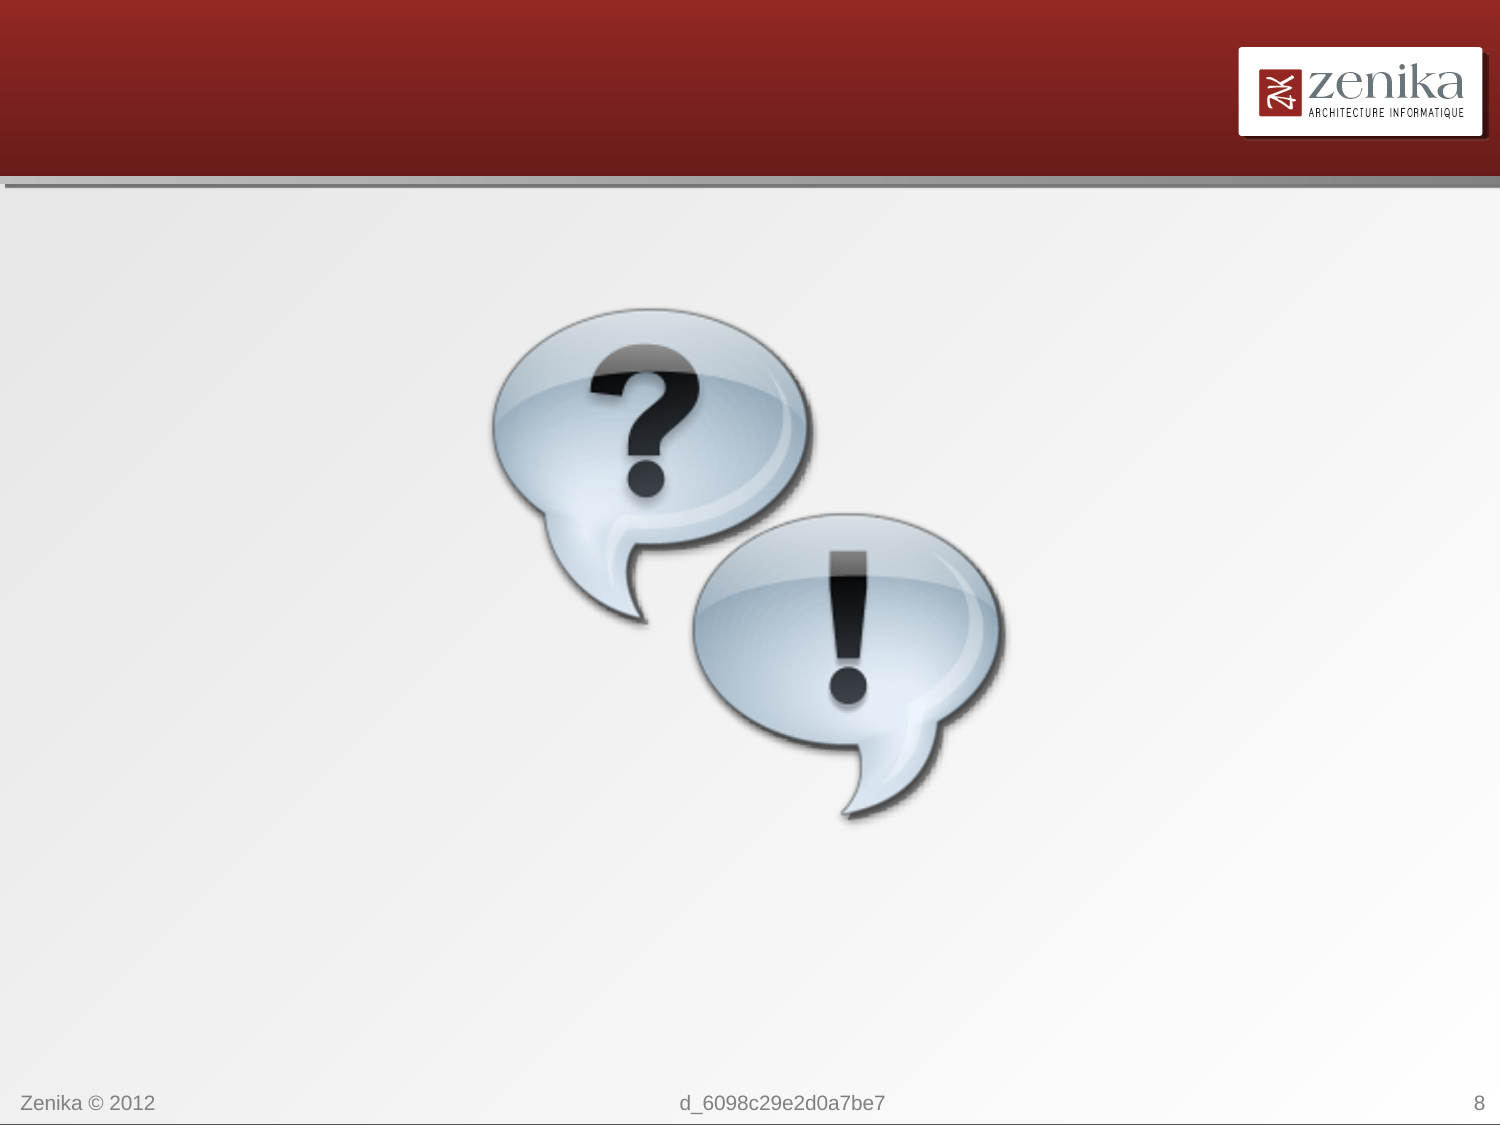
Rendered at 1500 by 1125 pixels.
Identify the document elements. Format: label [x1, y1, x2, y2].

picture [1257, 58, 1464, 125]
picture [483, 295, 1017, 830]
